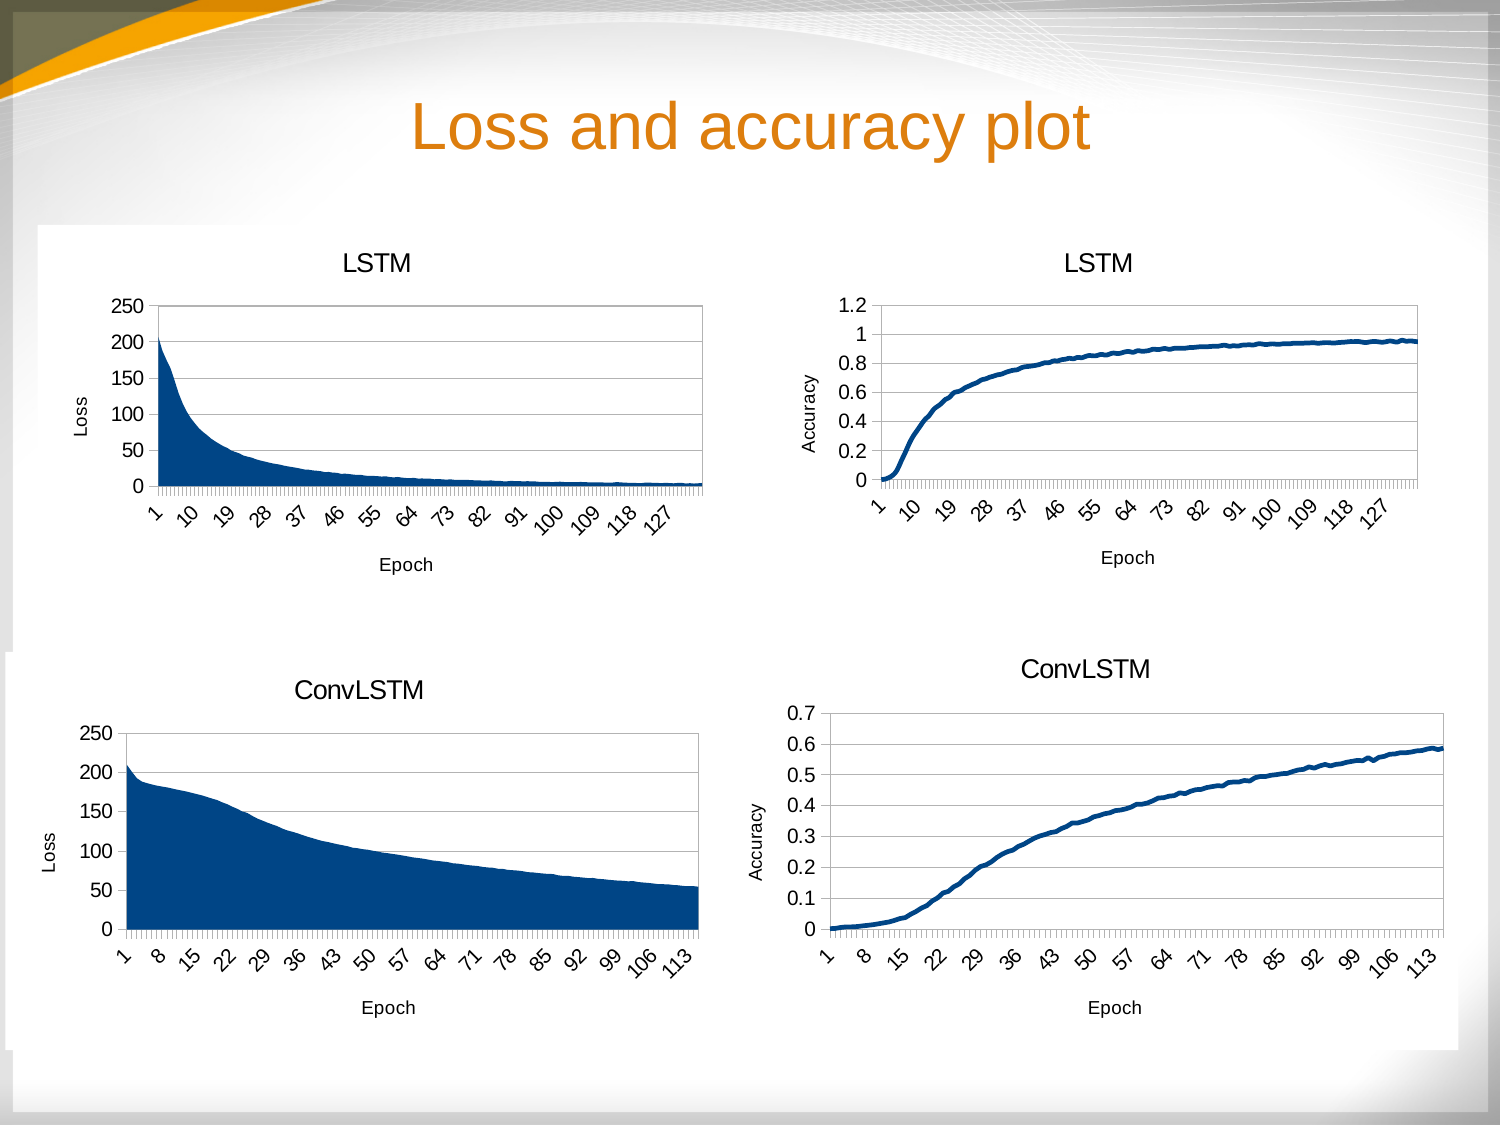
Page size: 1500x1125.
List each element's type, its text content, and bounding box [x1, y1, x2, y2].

chart [37, 224, 716, 607]
text_box Loss and accuracy plot [395, 74, 1108, 171]
chart [5, 630, 1459, 1051]
chart [765, 224, 1432, 601]
picture [0, 0, 1500, 1125]
